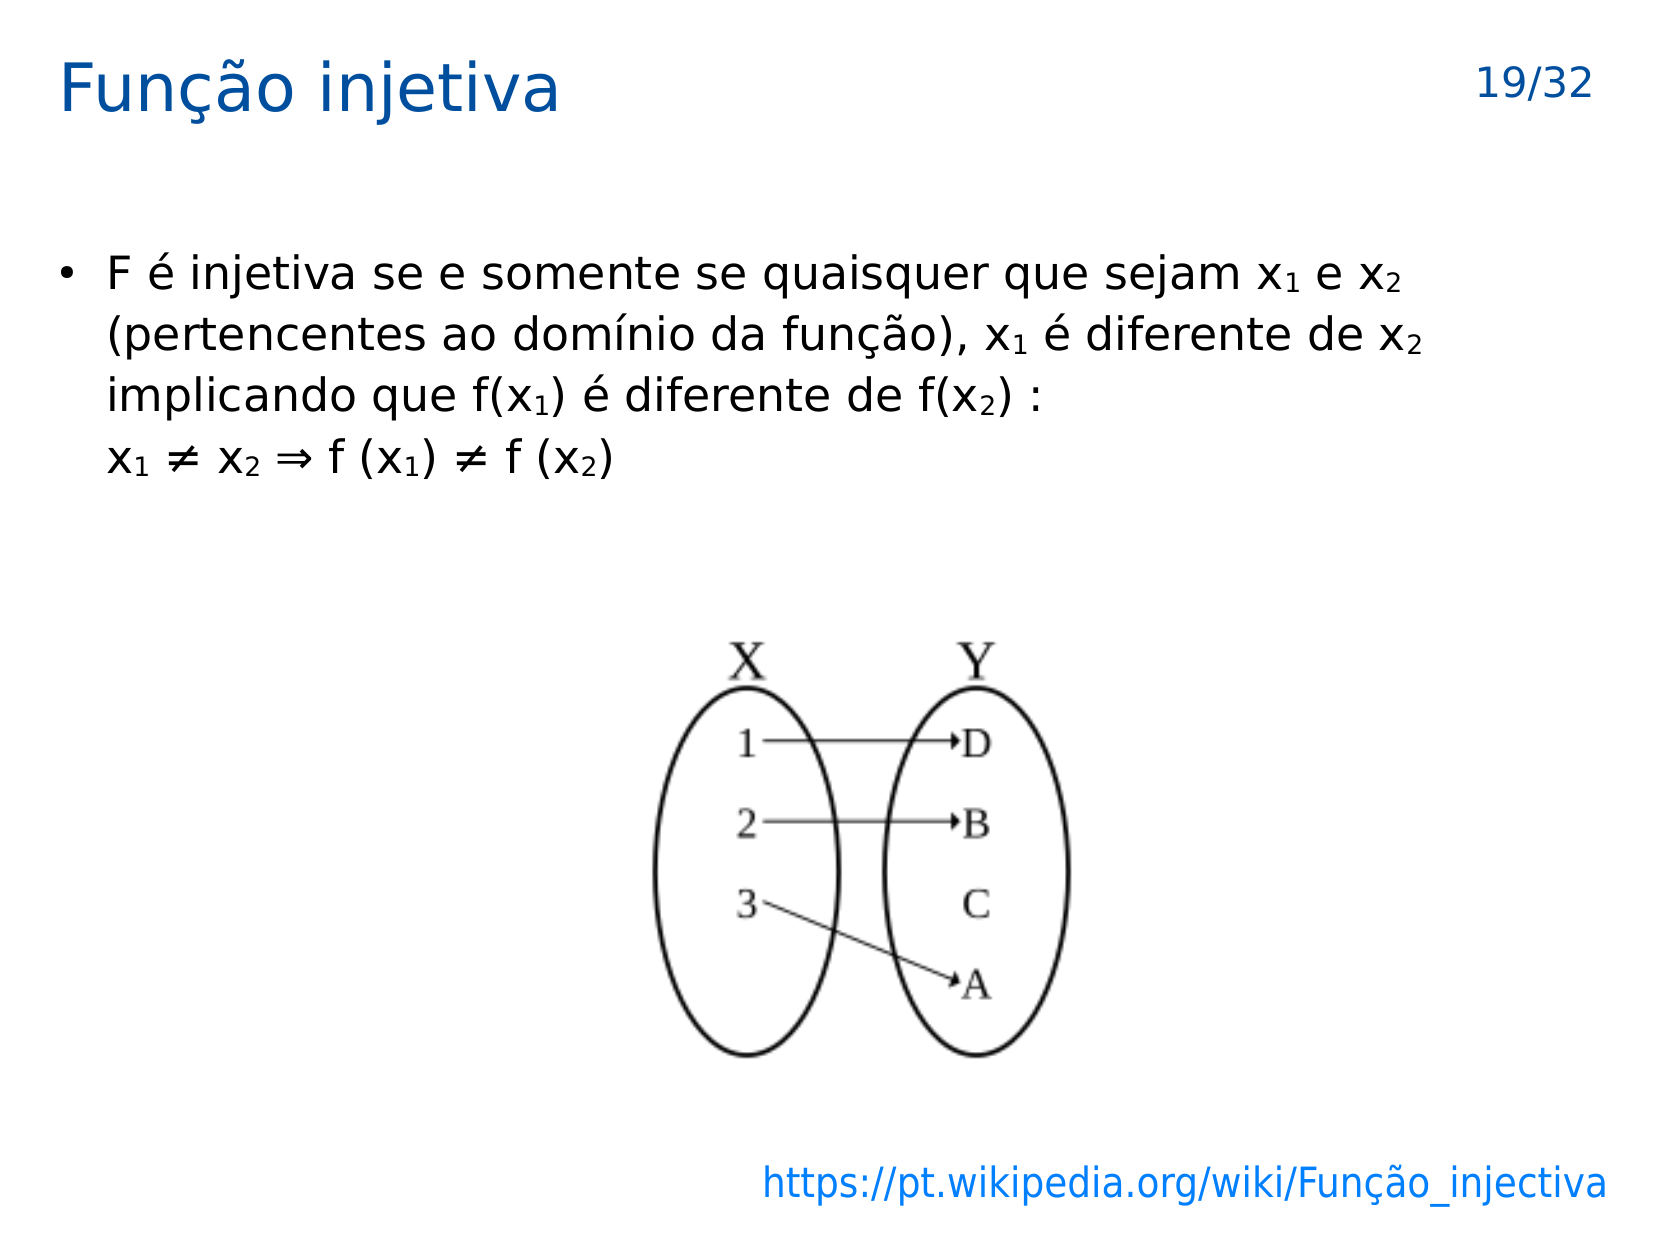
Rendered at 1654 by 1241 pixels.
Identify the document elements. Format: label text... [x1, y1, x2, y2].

picture [633, 620, 1092, 1079]
title Função injetiva [59, 29, 1625, 148]
list F é injetiva se e somente se quaisquer que sejam x1 e x2 (pertencentes ao domínio da função), x1 é diferente de x2 implicando que f(x1) é diferente de f(x2) : x1 ≠ x2 ⇒ f (x1) ≠ f (x2) [59, 238, 1595, 1184]
text_box https://pt.wikipedia.org/wiki/Função_injectiva [176, 1151, 1624, 1241]
